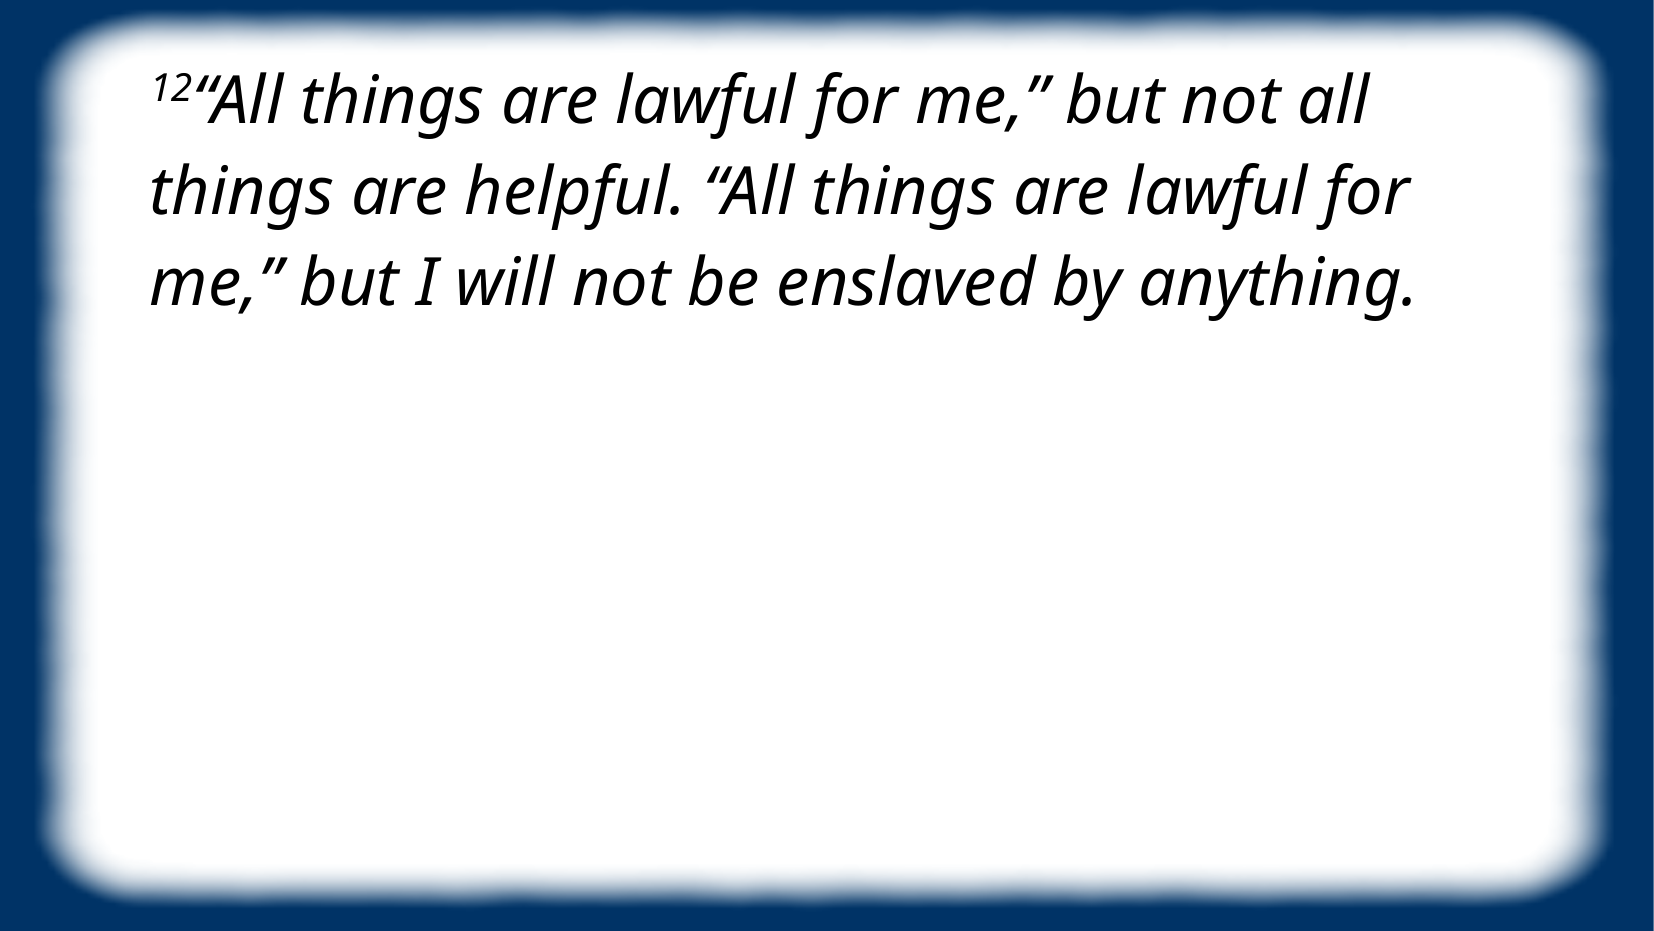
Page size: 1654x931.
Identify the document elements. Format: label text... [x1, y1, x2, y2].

text_box 12“All things are lawful for me,” but not all things are helpful. “All things are lawful for me,” but I will not be enslaved by anything. [135, 45, 1531, 504]
picture [0, 0, 1654, 931]
